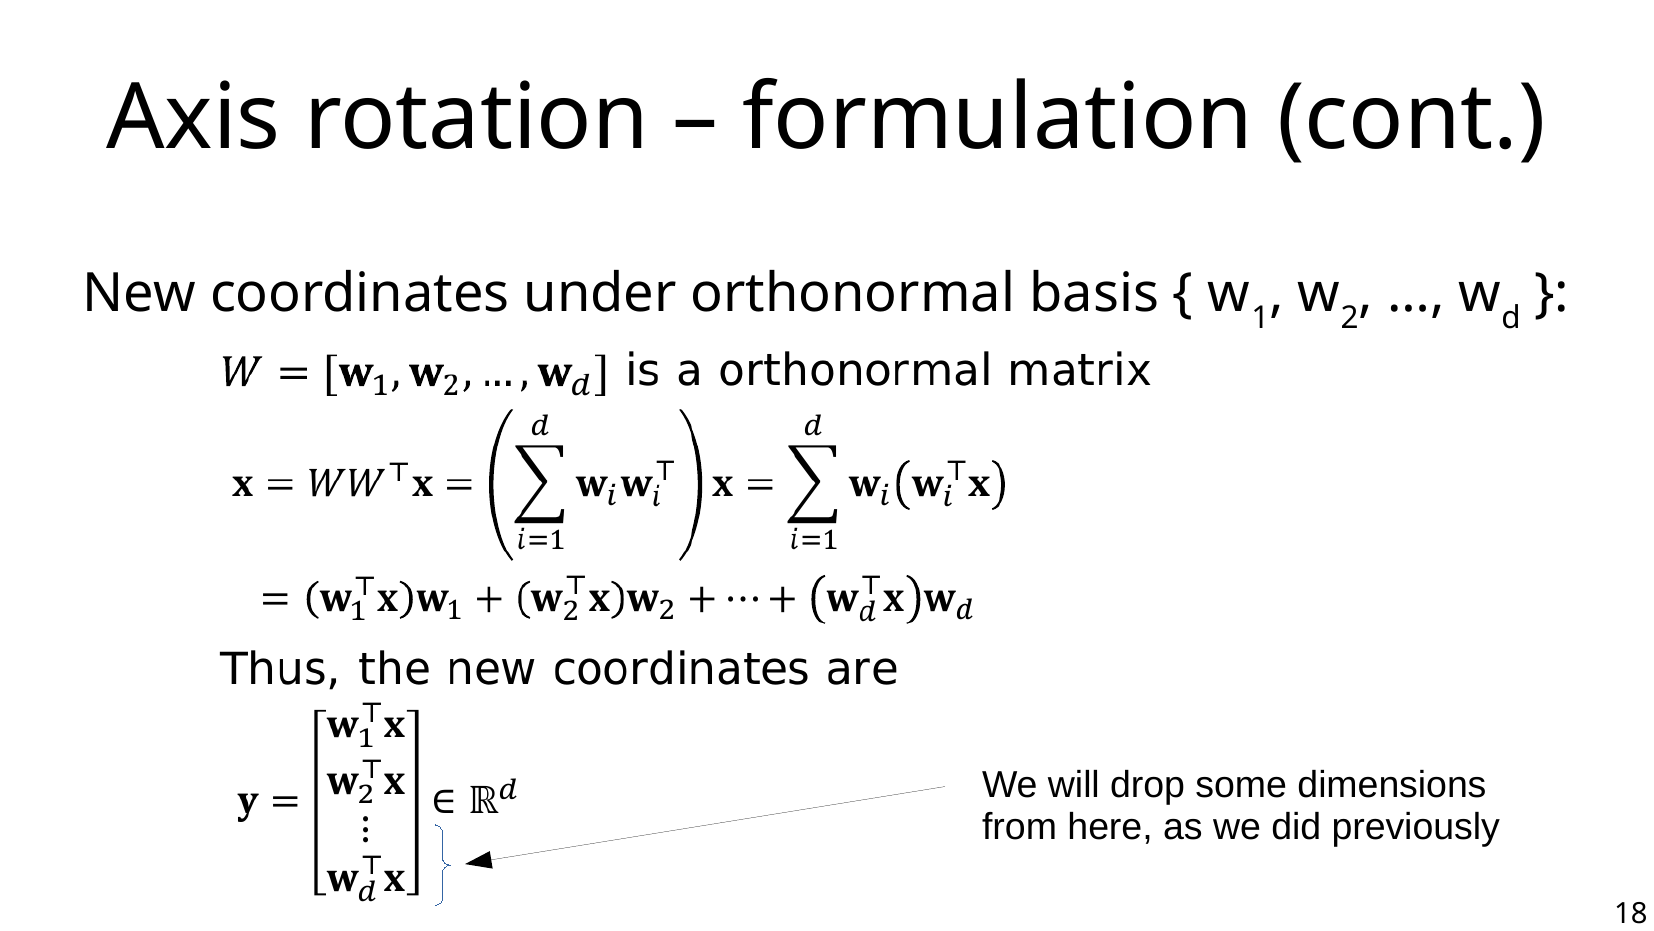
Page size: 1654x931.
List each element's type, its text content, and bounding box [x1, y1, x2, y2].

title Axis rotation – formulation (cont.) [82, 1, 1571, 226]
picture [214, 339, 1170, 906]
text_box We will drop some dimensions from here, as we did previously [967, 756, 1516, 856]
list New coordinates under orthonormal basis { w1, w2, …, wd }: [82, 253, 1571, 793]
